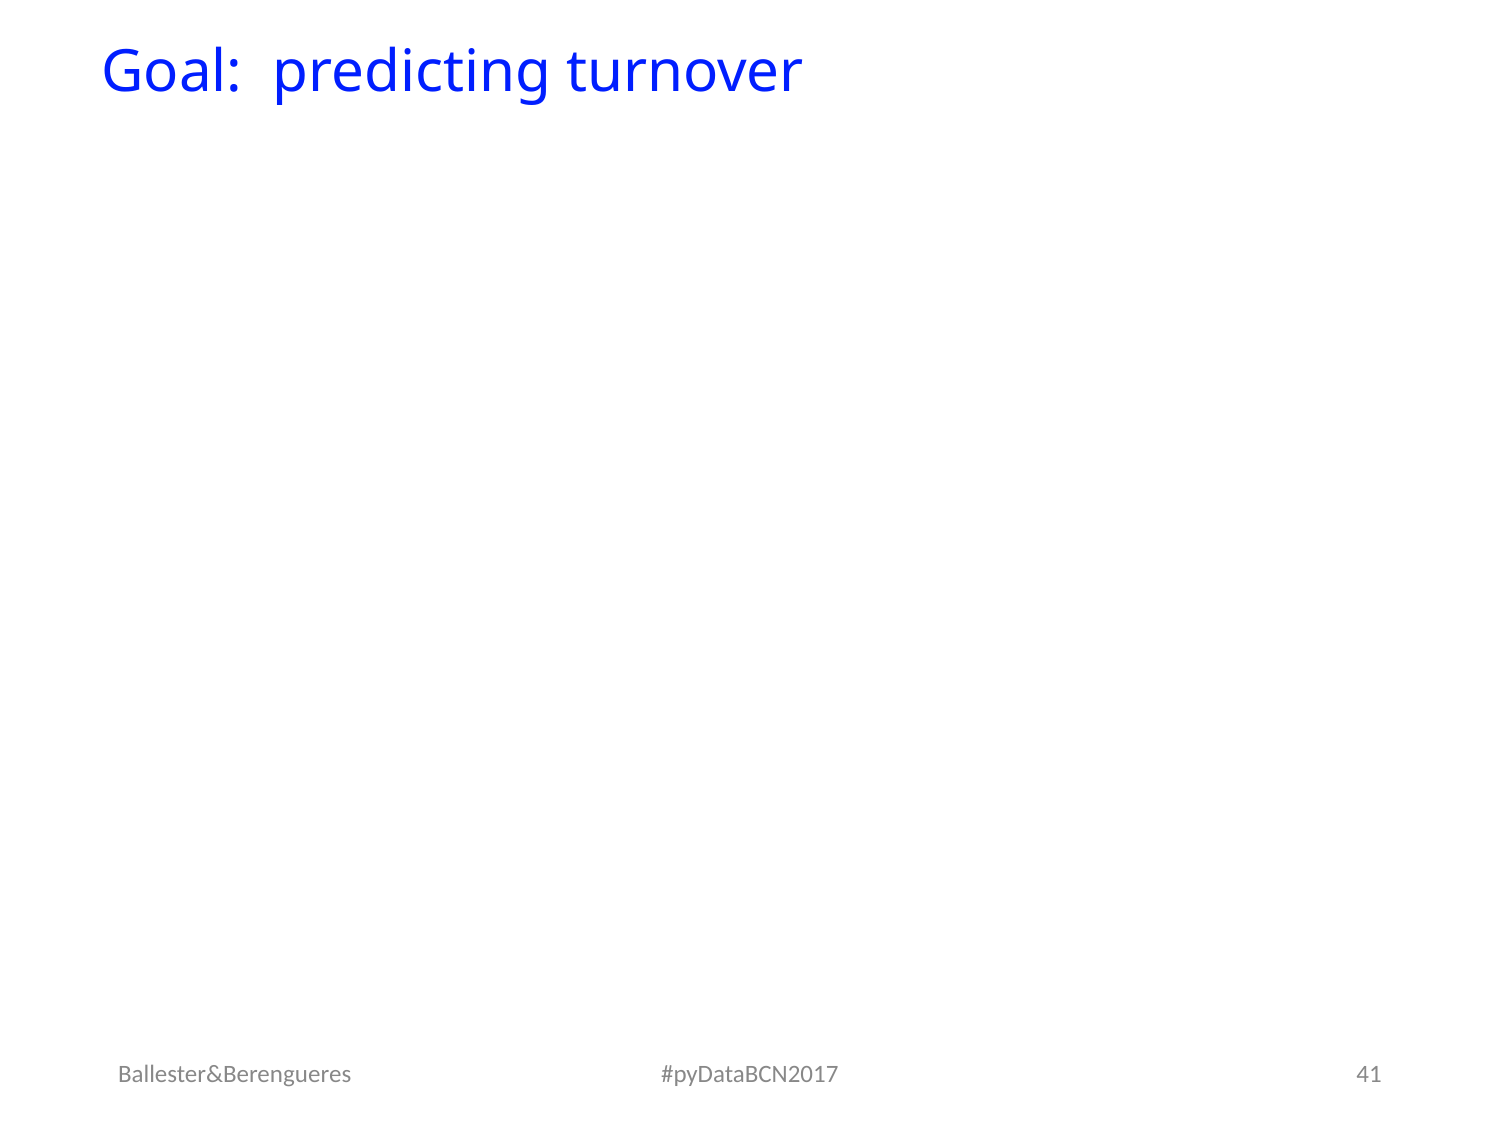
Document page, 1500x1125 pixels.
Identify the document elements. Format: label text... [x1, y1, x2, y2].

footer #pyDataBCN2017 [496, 1042, 1004, 1103]
title Goal: predicting turnover [86, 32, 1425, 114]
slide_number Ballester&Berengueres [103, 1042, 441, 1103]
slide_number <number> [1059, 1042, 1397, 1103]
